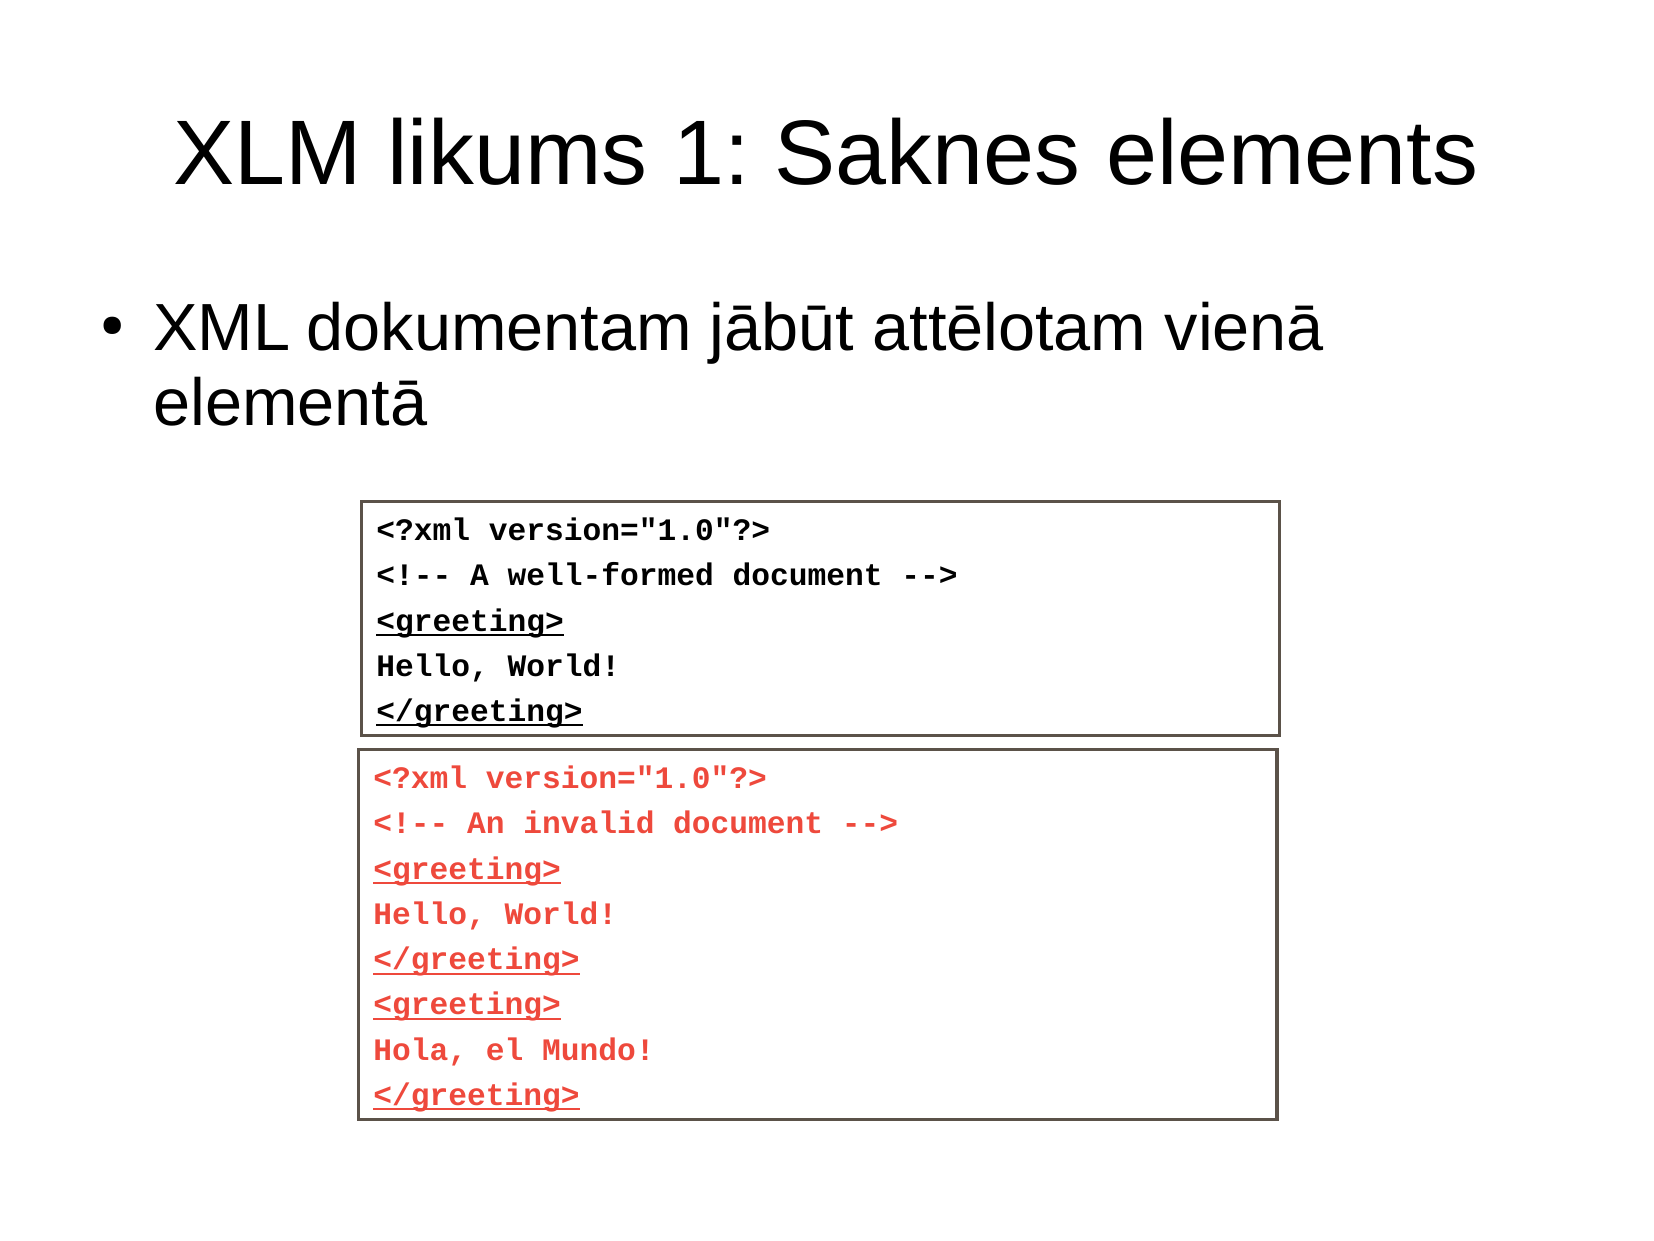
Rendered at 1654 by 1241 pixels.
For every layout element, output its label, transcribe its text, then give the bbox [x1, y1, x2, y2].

title XLM likums 1: Saknes elements [82, 49, 1571, 257]
list XML dokumentam jābūt attēlotam vienā elementā [82, 290, 1538, 1010]
text_box <?xml version="1.0"?> <!-- An invalid document --> <greeting> Hello, World! </greeting> <greeting> Hola, el Mundo! </greeting> [358, 749, 1278, 1120]
text_box <?xml version="1.0"?> <!-- A well-formed document --> <greeting> Hello, World! </greeting> [361, 501, 1280, 736]
